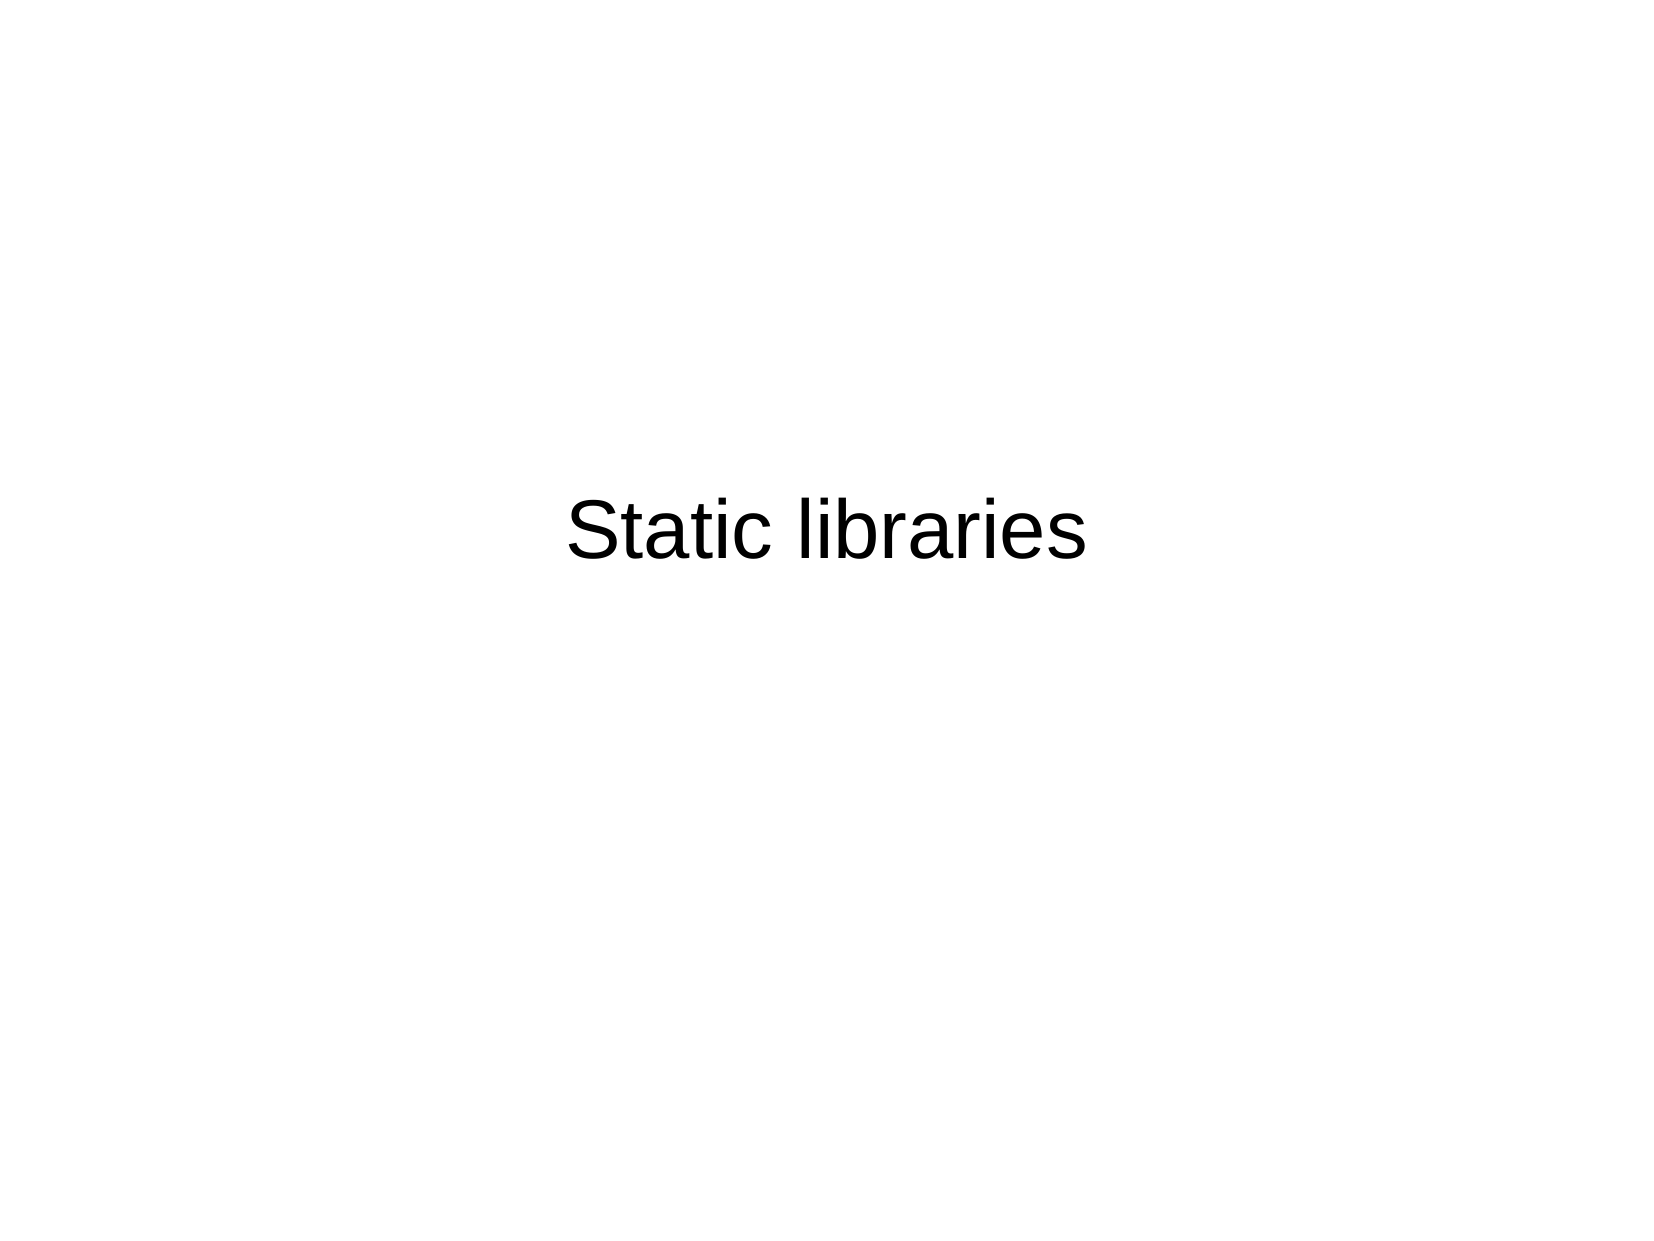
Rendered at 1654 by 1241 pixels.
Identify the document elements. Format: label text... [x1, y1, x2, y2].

subtitle Static libraries [82, 49, 1571, 1010]
